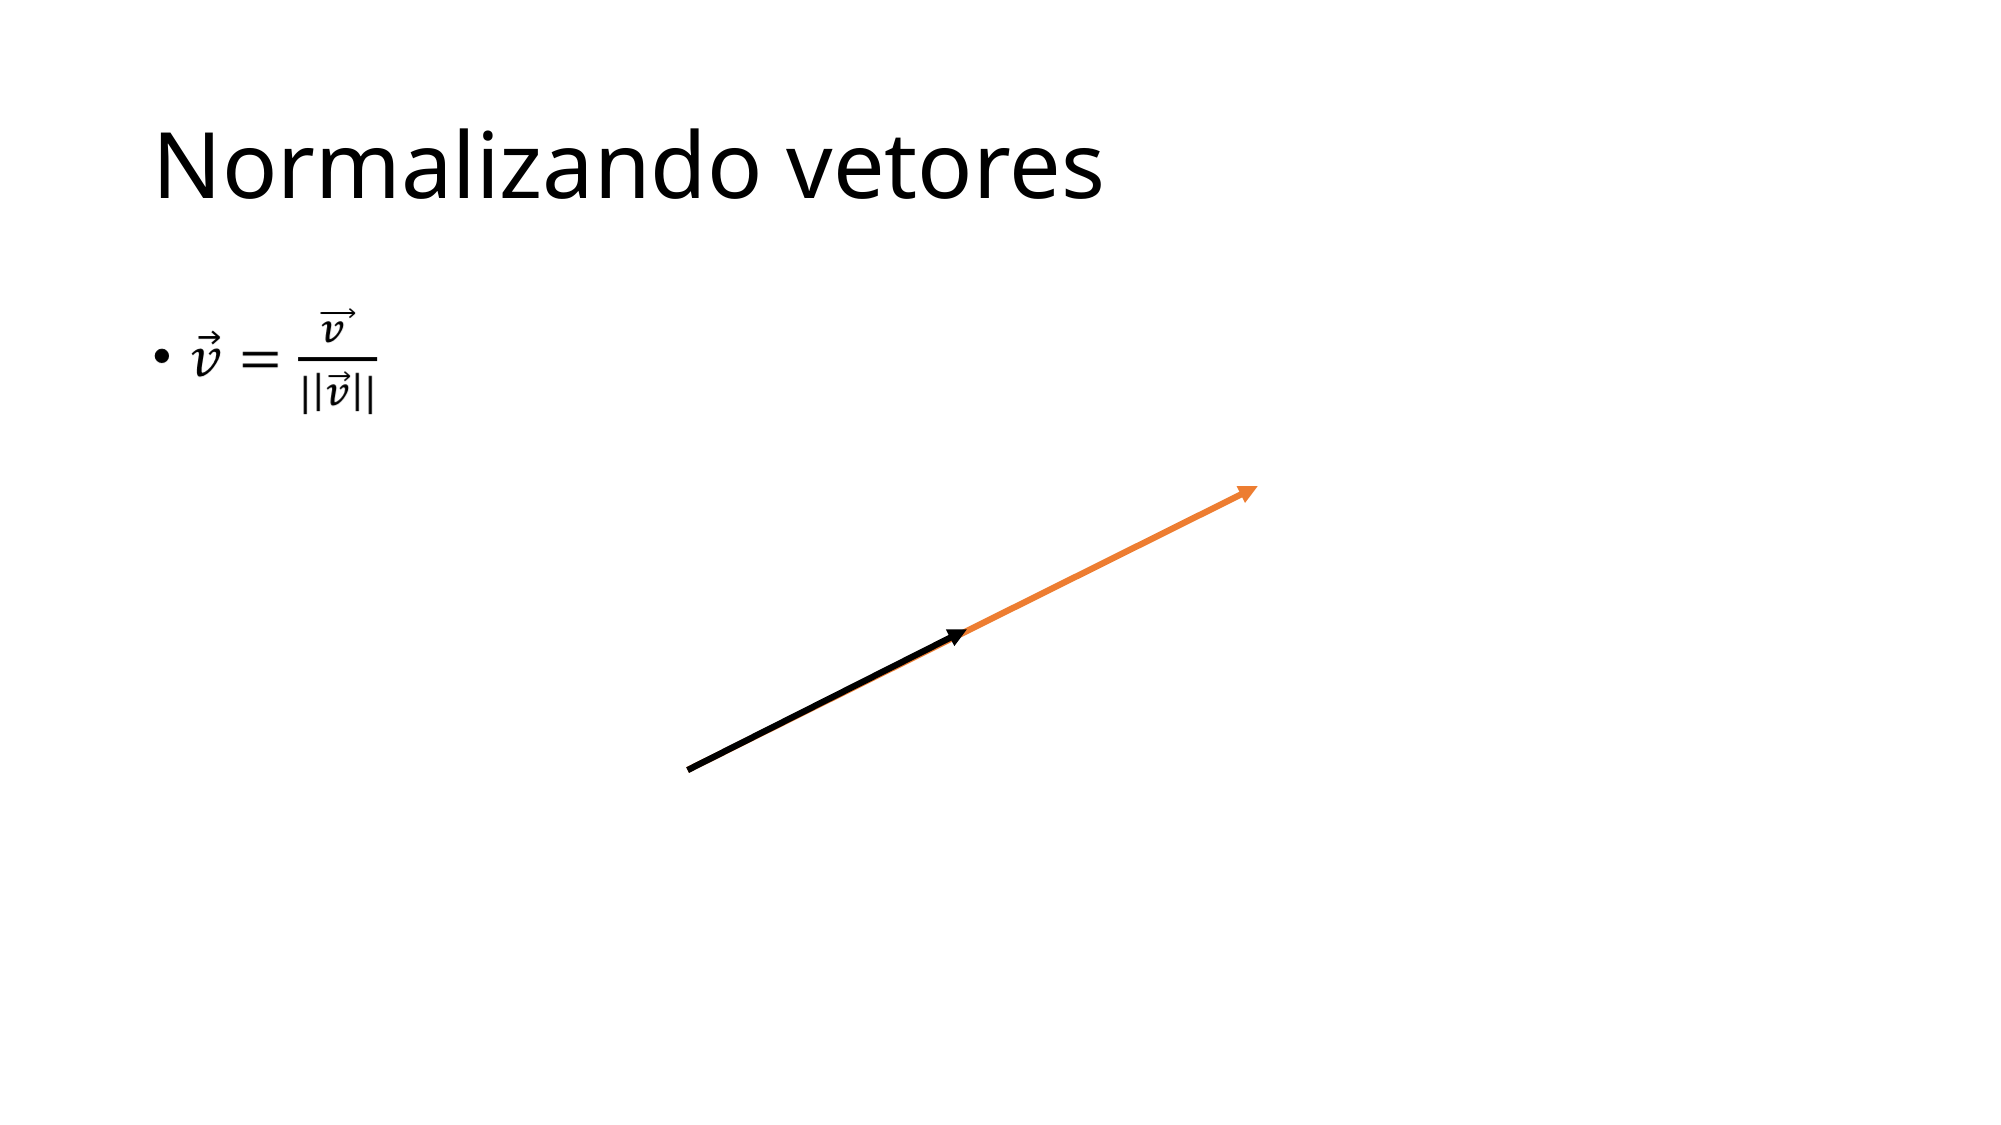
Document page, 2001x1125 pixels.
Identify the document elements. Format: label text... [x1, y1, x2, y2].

title Normalizando vetores [137, 59, 1863, 278]
list [137, 299, 1863, 1014]
